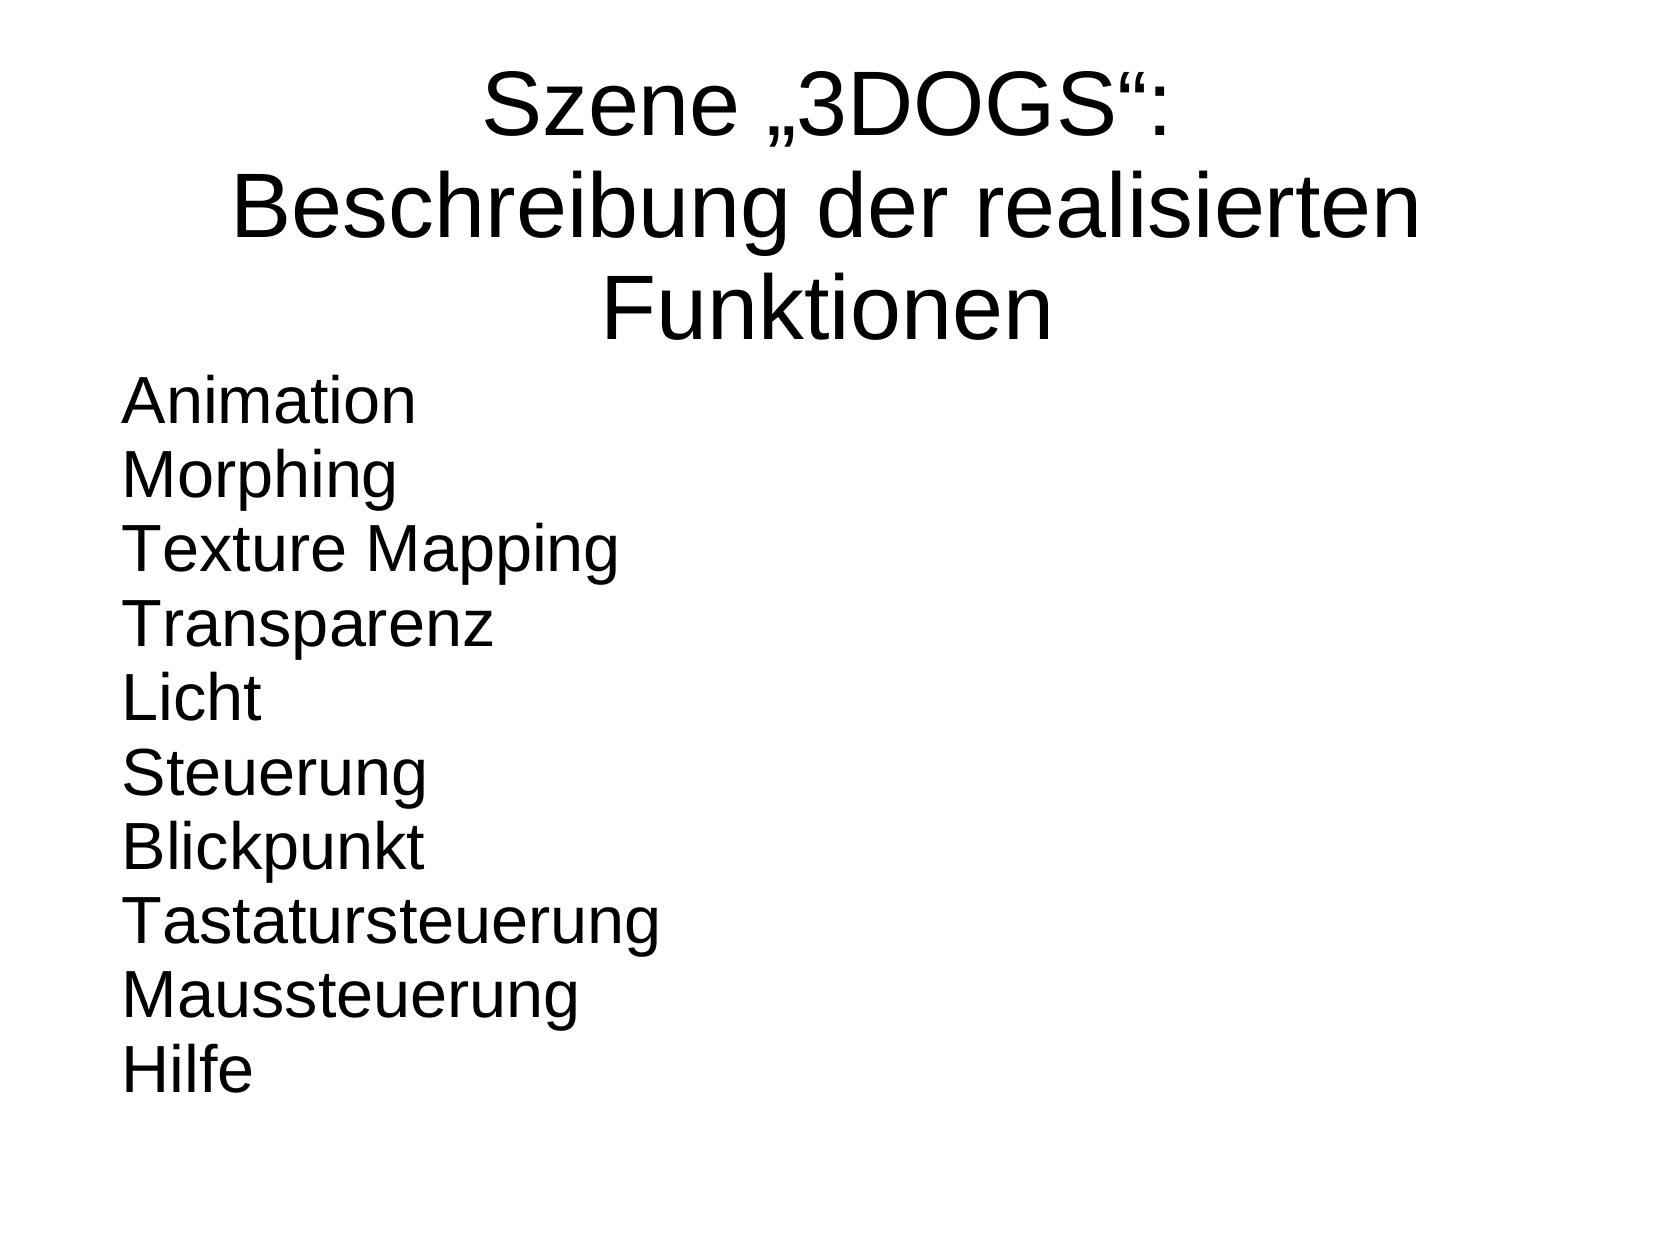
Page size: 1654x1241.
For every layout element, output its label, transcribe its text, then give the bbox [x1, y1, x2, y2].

title Szene „3DOGS“: Beschreibung der realisierten Funktionen [121, 51, 1534, 344]
subtitle Animation Morphing Texture Mapping Transparenz Licht Steuerung Blickpunkt Tastatursteuerung Maussteuerung Hilfe [121, 344, 1534, 1127]
